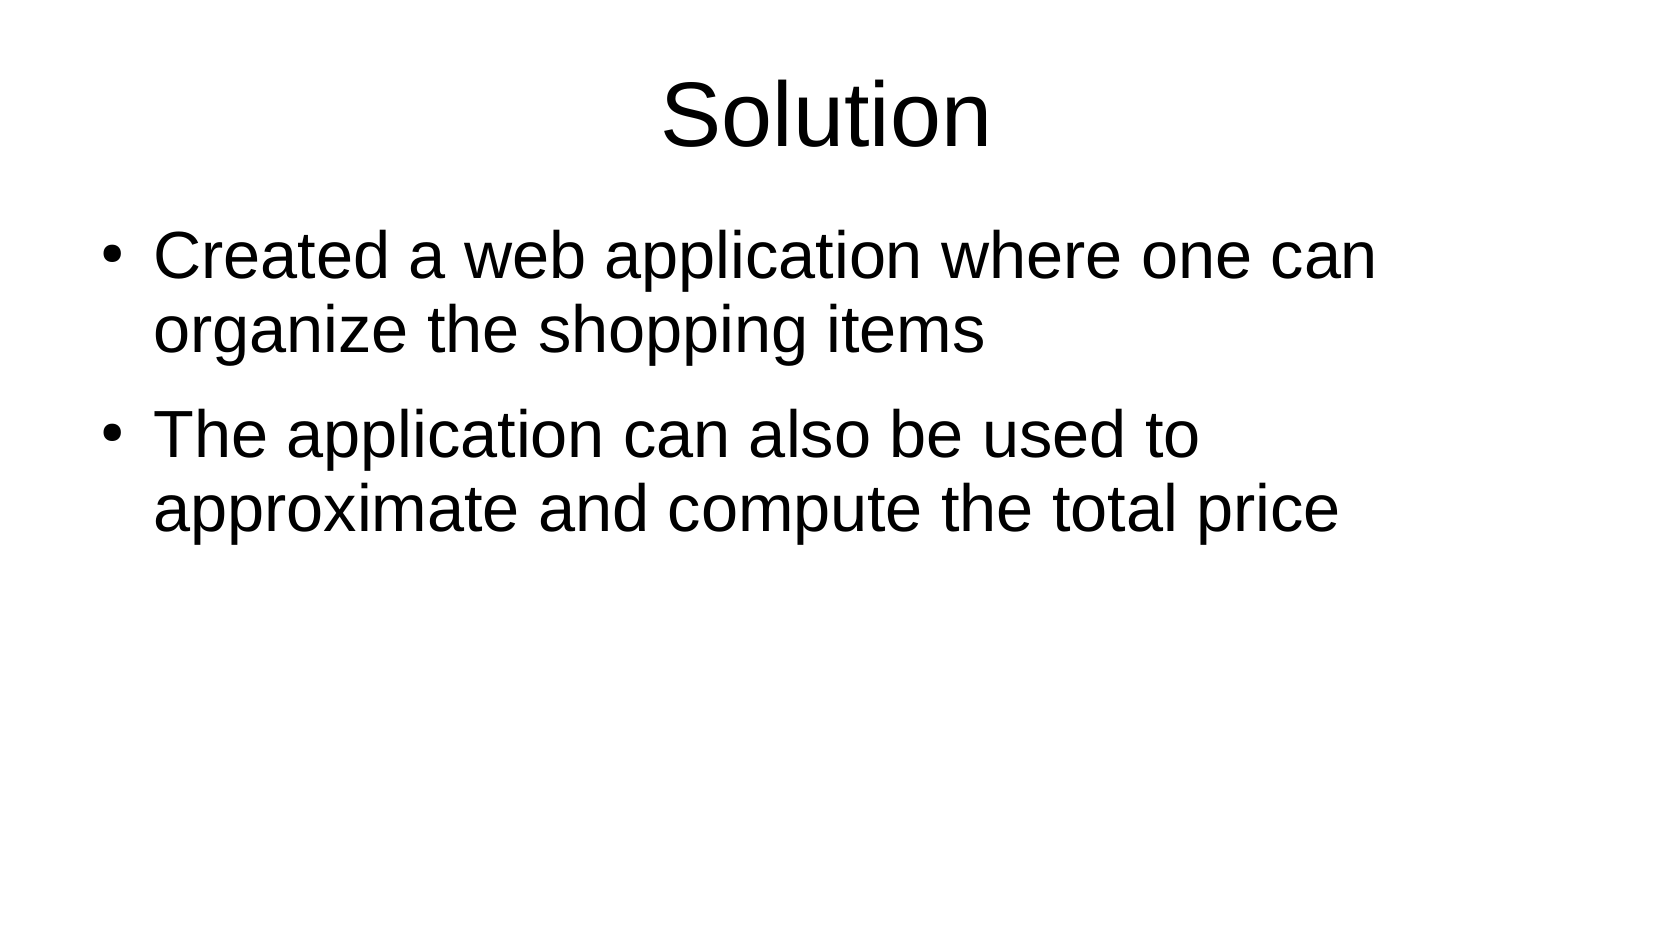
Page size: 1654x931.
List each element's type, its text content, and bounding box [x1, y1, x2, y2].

title Solution [82, 37, 1571, 193]
list Created a web application where one can organize the shopping items The application can also be used to approximate and compute the total price [82, 217, 1571, 758]
